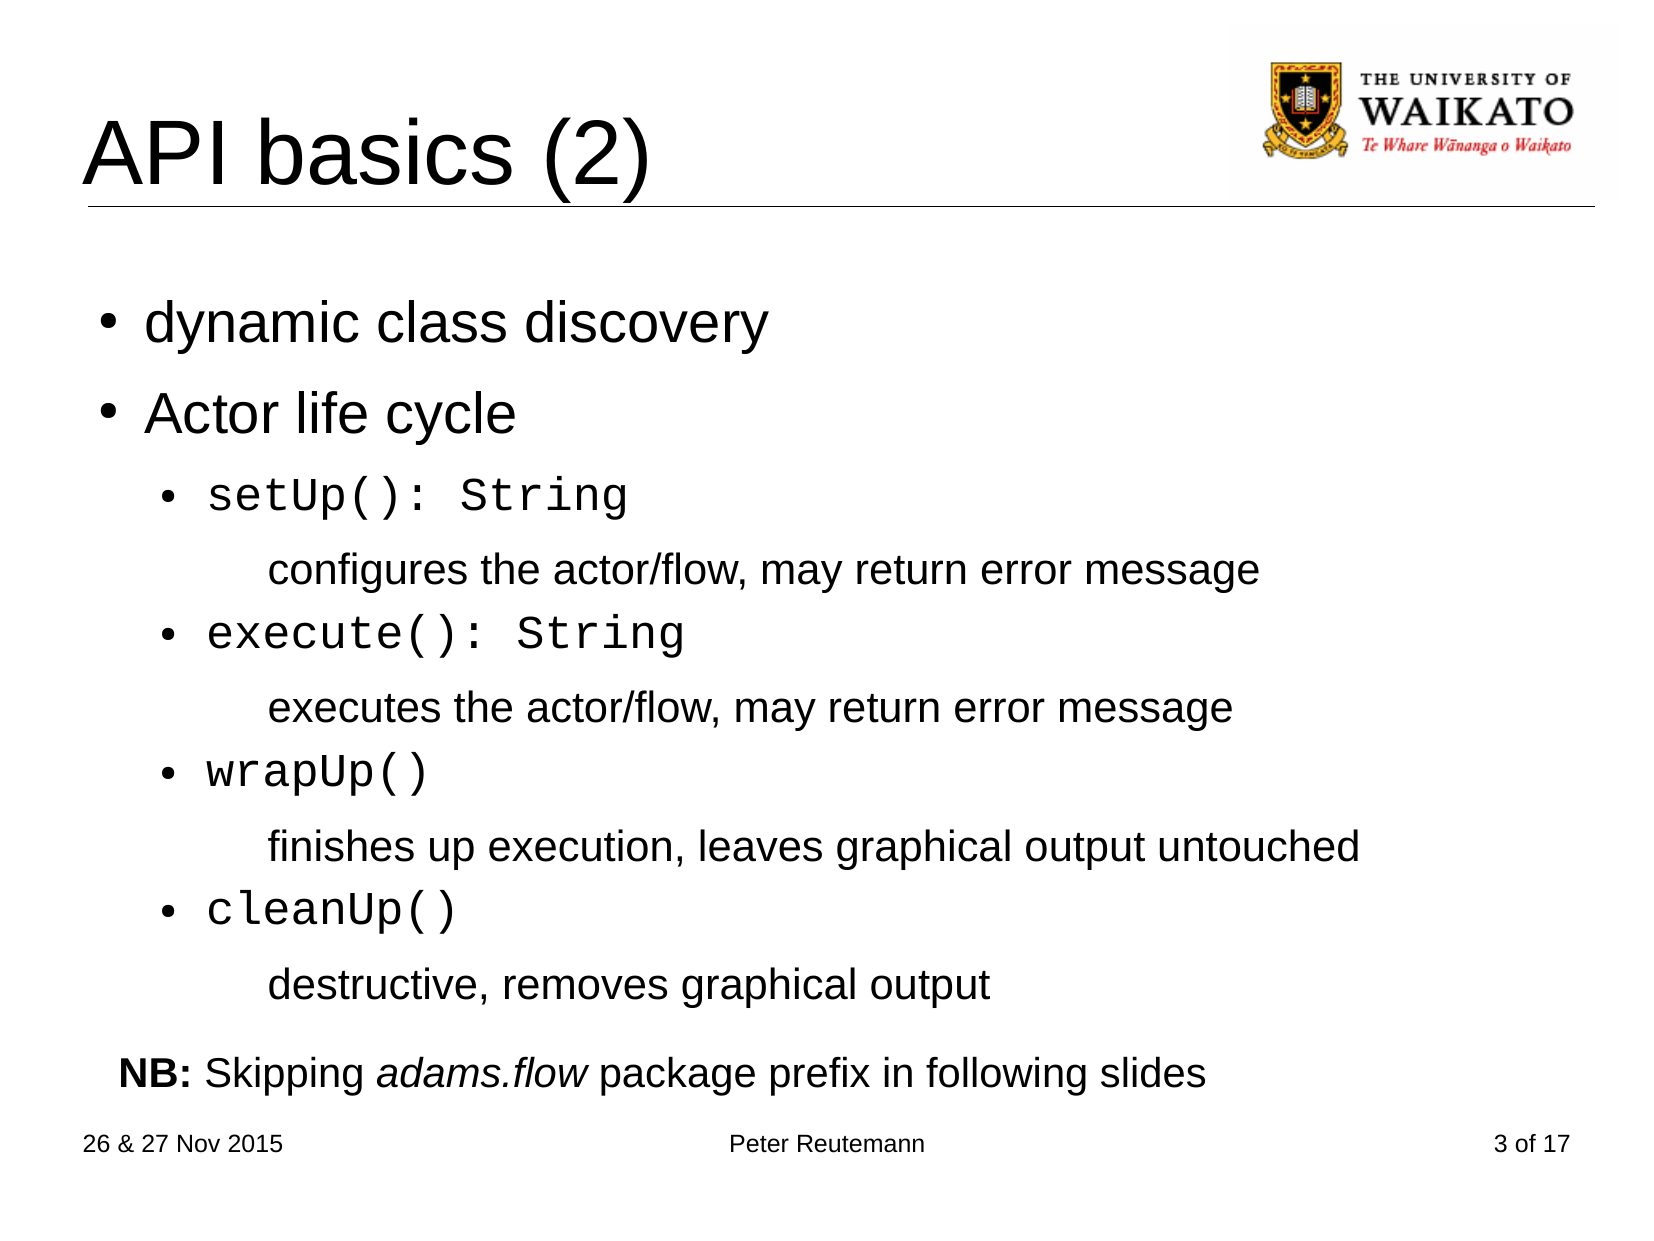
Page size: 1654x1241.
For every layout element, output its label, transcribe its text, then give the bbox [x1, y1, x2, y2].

text_box NB: Skipping adams.flow package prefix in following slides [88, 1042, 1223, 1105]
picture [1228, 24, 1619, 201]
title API basics (2) [82, 49, 1571, 257]
list dynamic class discovery Actor life cycle setUp(): String configures the actor/flow, may return error message execute(): String executes the actor/flow, may return error message wrapUp() finishes up execution, leaves graphical output untouched cleanUp() destructive, removes graphical output [82, 290, 1571, 1010]
